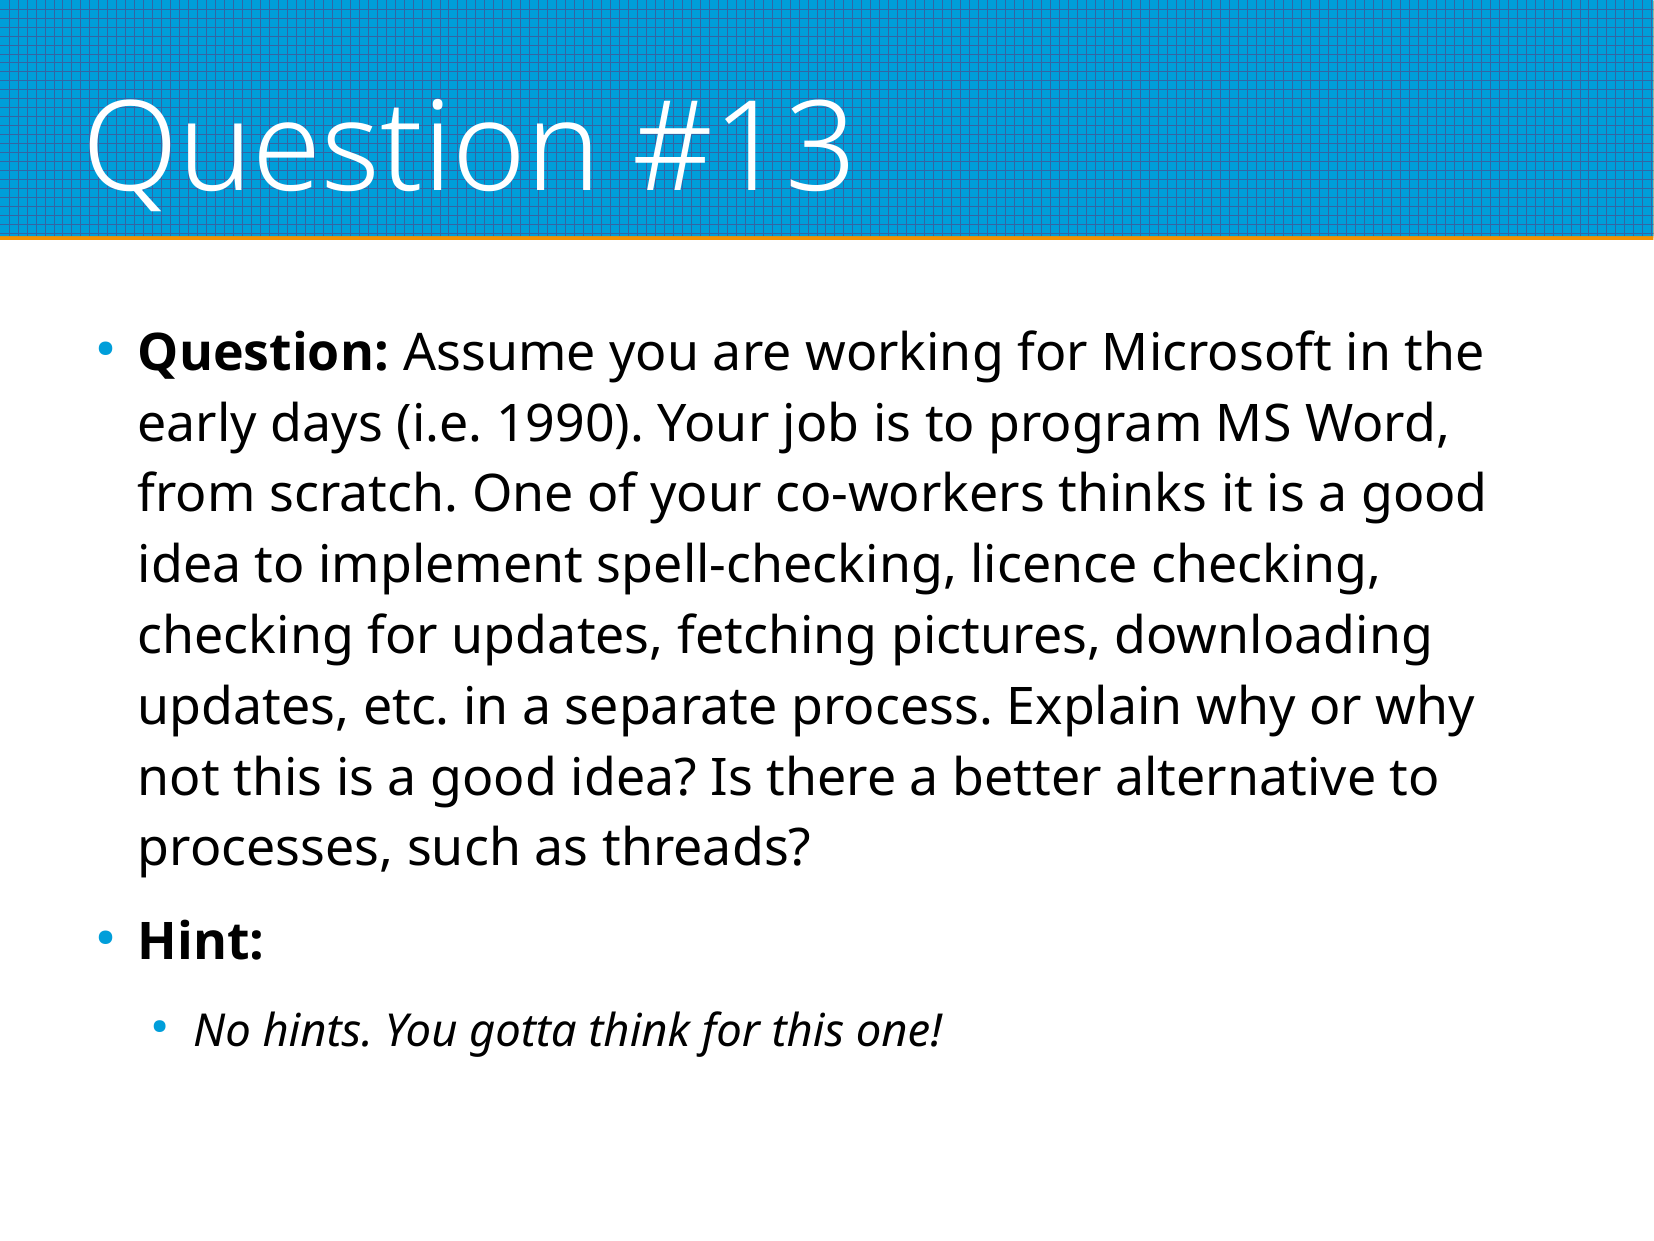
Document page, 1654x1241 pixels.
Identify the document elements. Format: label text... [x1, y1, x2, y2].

title Question #13 [82, 19, 1571, 227]
list Question: Assume you are working for Microsoft in the early days (i.e. 1990). Your job is to program MS Word, from scratch. One of your co-workers thinks it is a good idea to implement spell-checking, licence checking, checking for updates, fetching pictures, downloading updates, etc. in a separate process. Explain why or why not this is a good idea? Is there a better alternative to processes, such as threads? Hint: No hints. You gotta think for this one! [82, 314, 1563, 1063]
